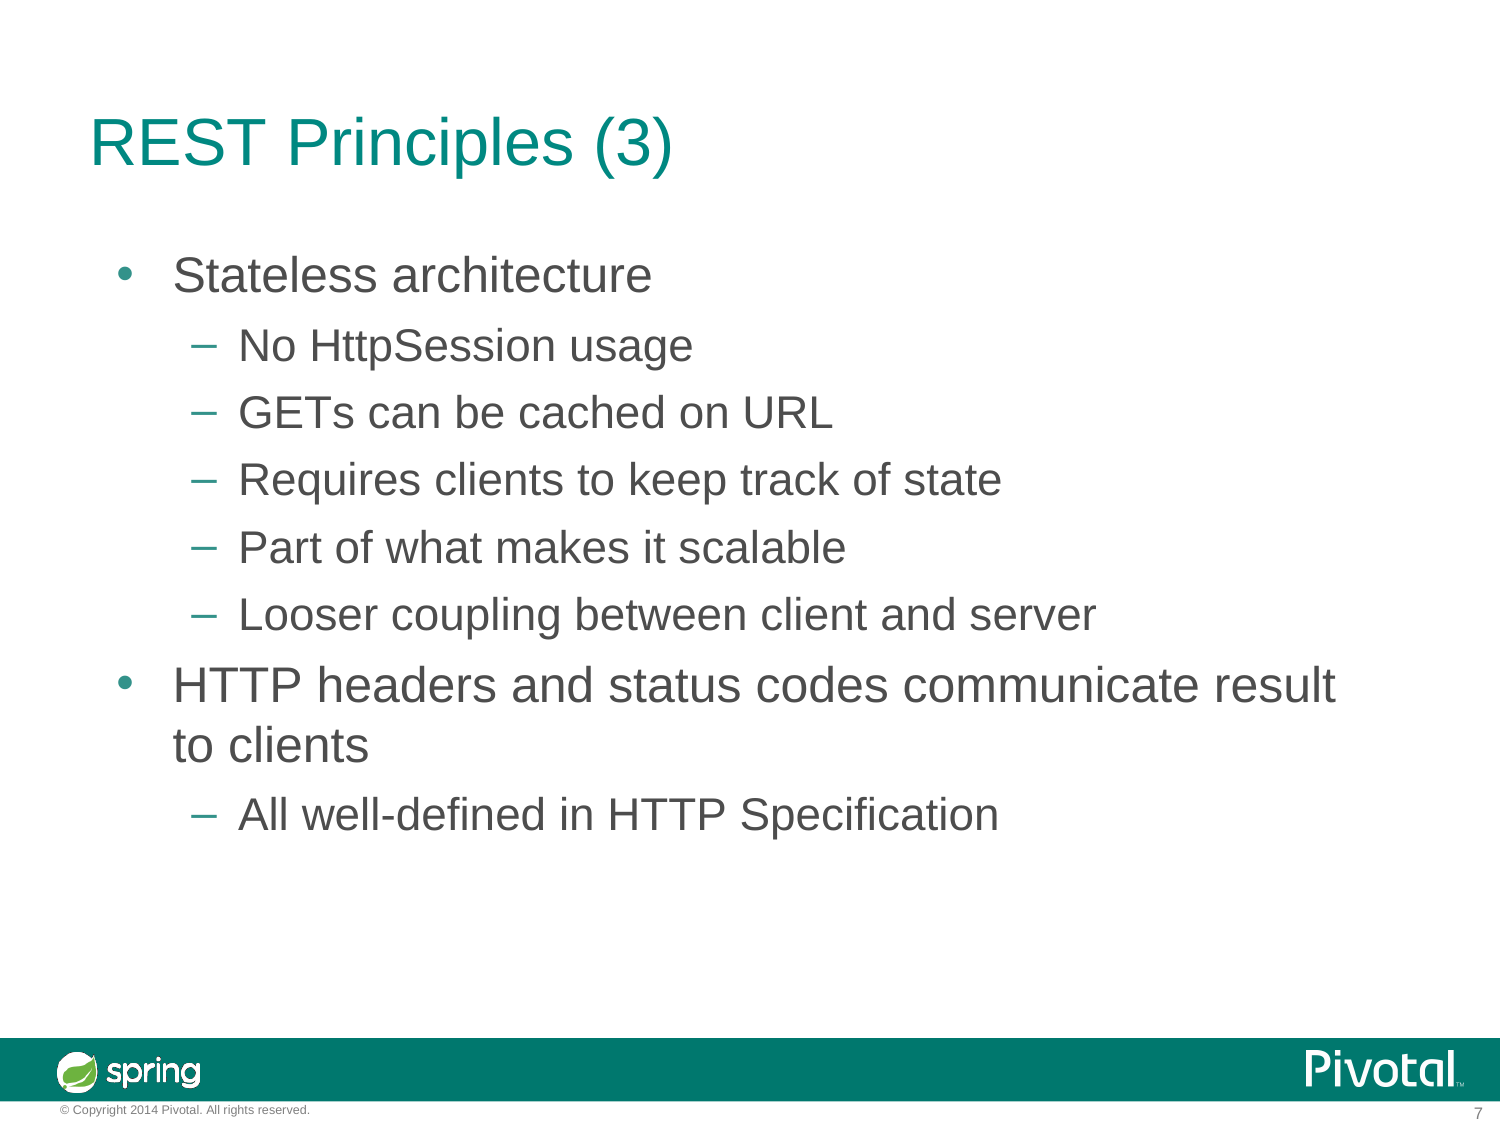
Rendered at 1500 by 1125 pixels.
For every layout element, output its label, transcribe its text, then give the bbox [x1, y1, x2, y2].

list Stateless architecture No HttpSession usage GETs can be cached on URL Requires clients to keep track of state Part of what makes it scalable Looser coupling between client and server HTTP headers and status codes communicate result to clients All well-defined in HTTP Specification [101, 234, 1393, 963]
picture [1306, 1050, 1464, 1087]
picture [32, 1041, 210, 1103]
title REST Principles (3) [75, 45, 1426, 233]
